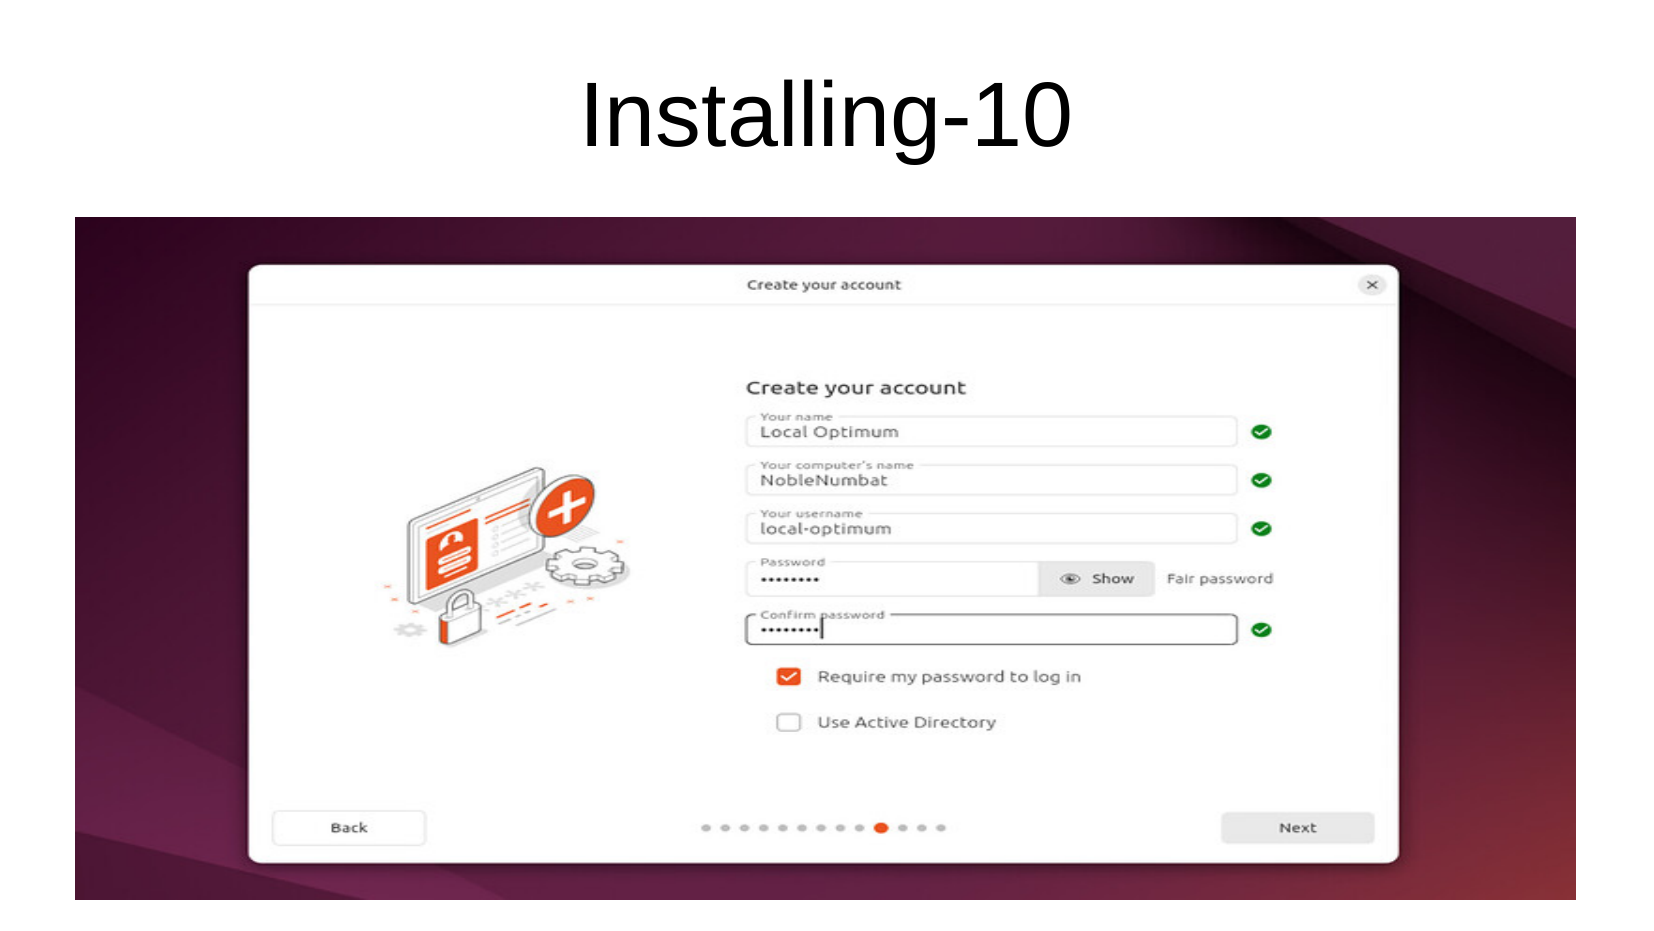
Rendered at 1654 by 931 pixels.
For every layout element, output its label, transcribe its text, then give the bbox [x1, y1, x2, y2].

picture [75, 217, 1576, 901]
title Installing-10 [82, 37, 1571, 193]
